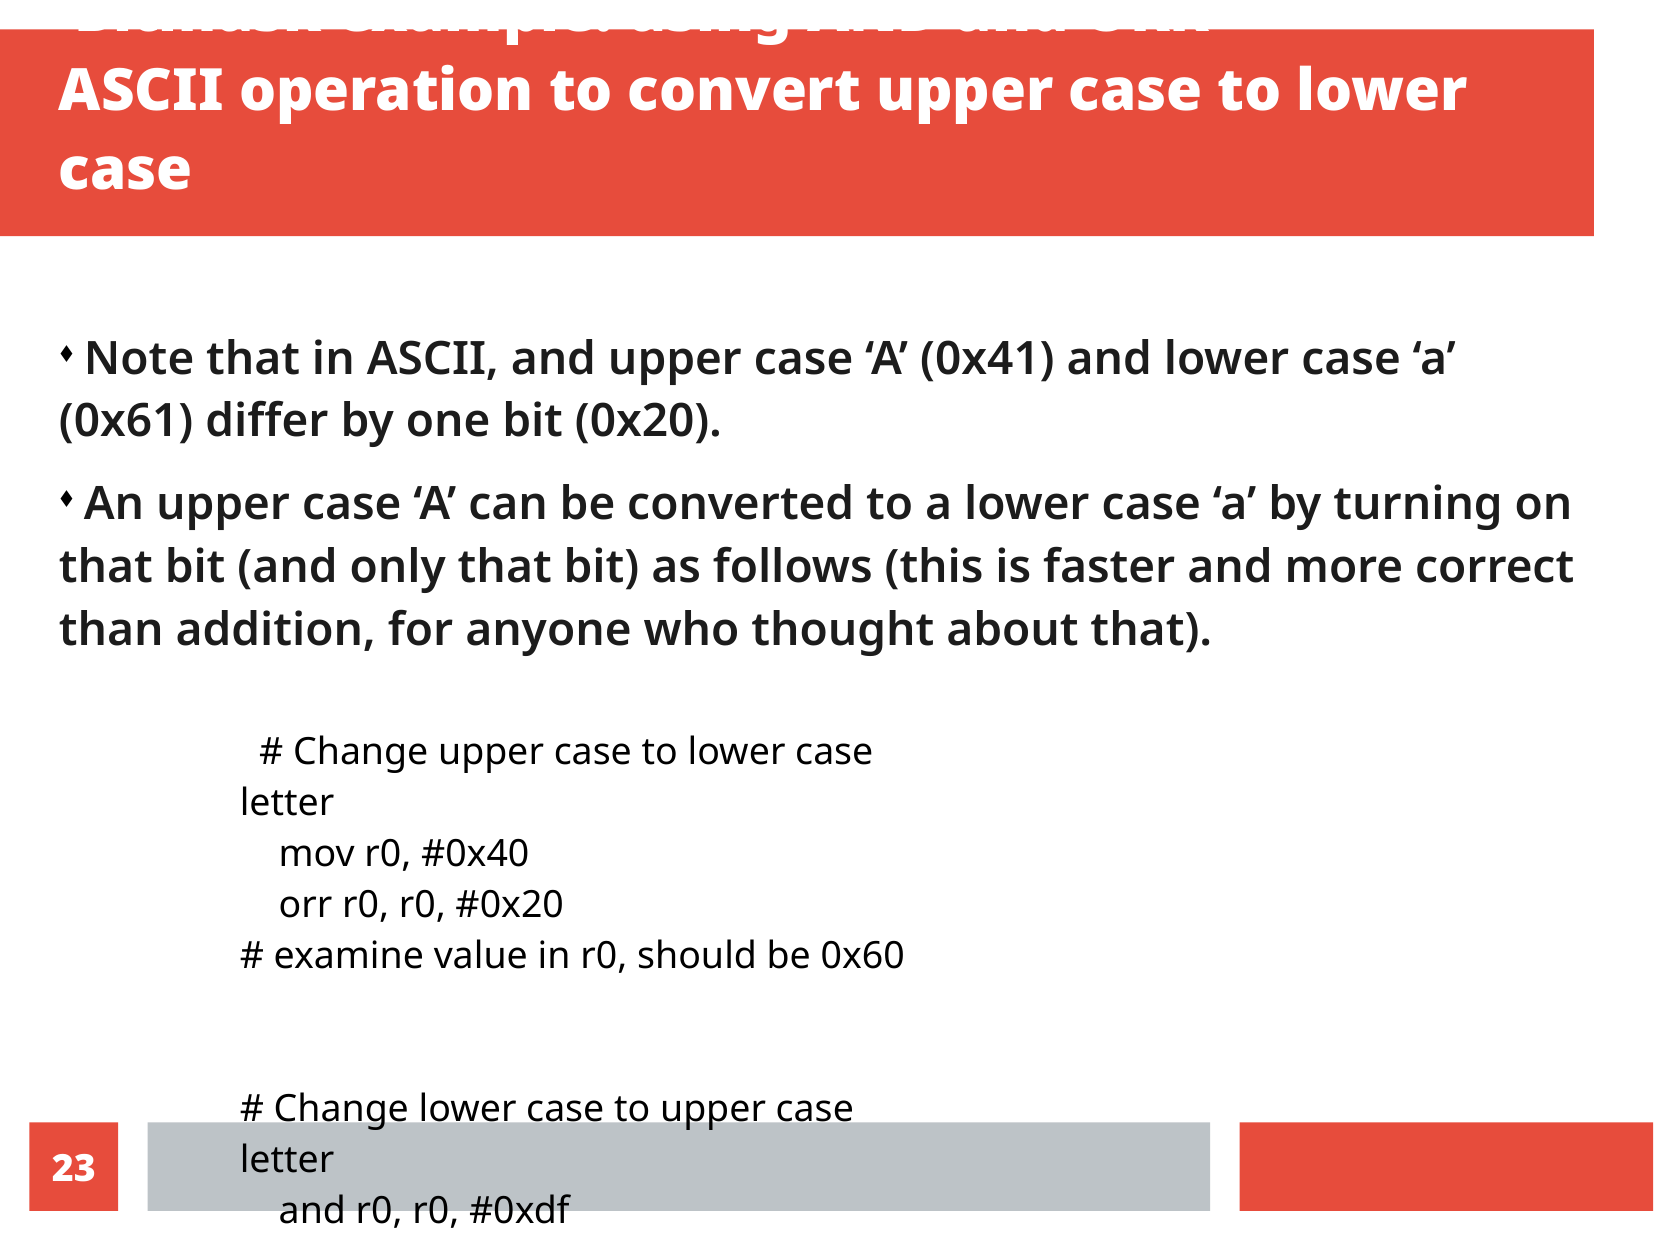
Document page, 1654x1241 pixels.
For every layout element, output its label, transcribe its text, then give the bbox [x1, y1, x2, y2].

text_box # Change upper case to lower case letter mov r0, #0x40 orr r0, r0, #0x20 # examine value in r0, should be 0x60 # Change lower case to upper case letter and r0, r0, #0xdf # examine value in r0, should be 0x40 [225, 716, 931, 1111]
title Bitmask example: using AND and ORR ASCII operation to convert upper case to lower case [58, 59, 1594, 207]
list Note that in ASCII, and upper case ‘A’ (0x41) and lower case ‘a’ (0x61) differ by one bit (0x20). An upper case ‘A’ can be converted to a lower case ‘a’ by turning on that bit (and only that bit) as follows (this is faster and more correct than addition, for anyone who thought about that). [58, 324, 1591, 706]
